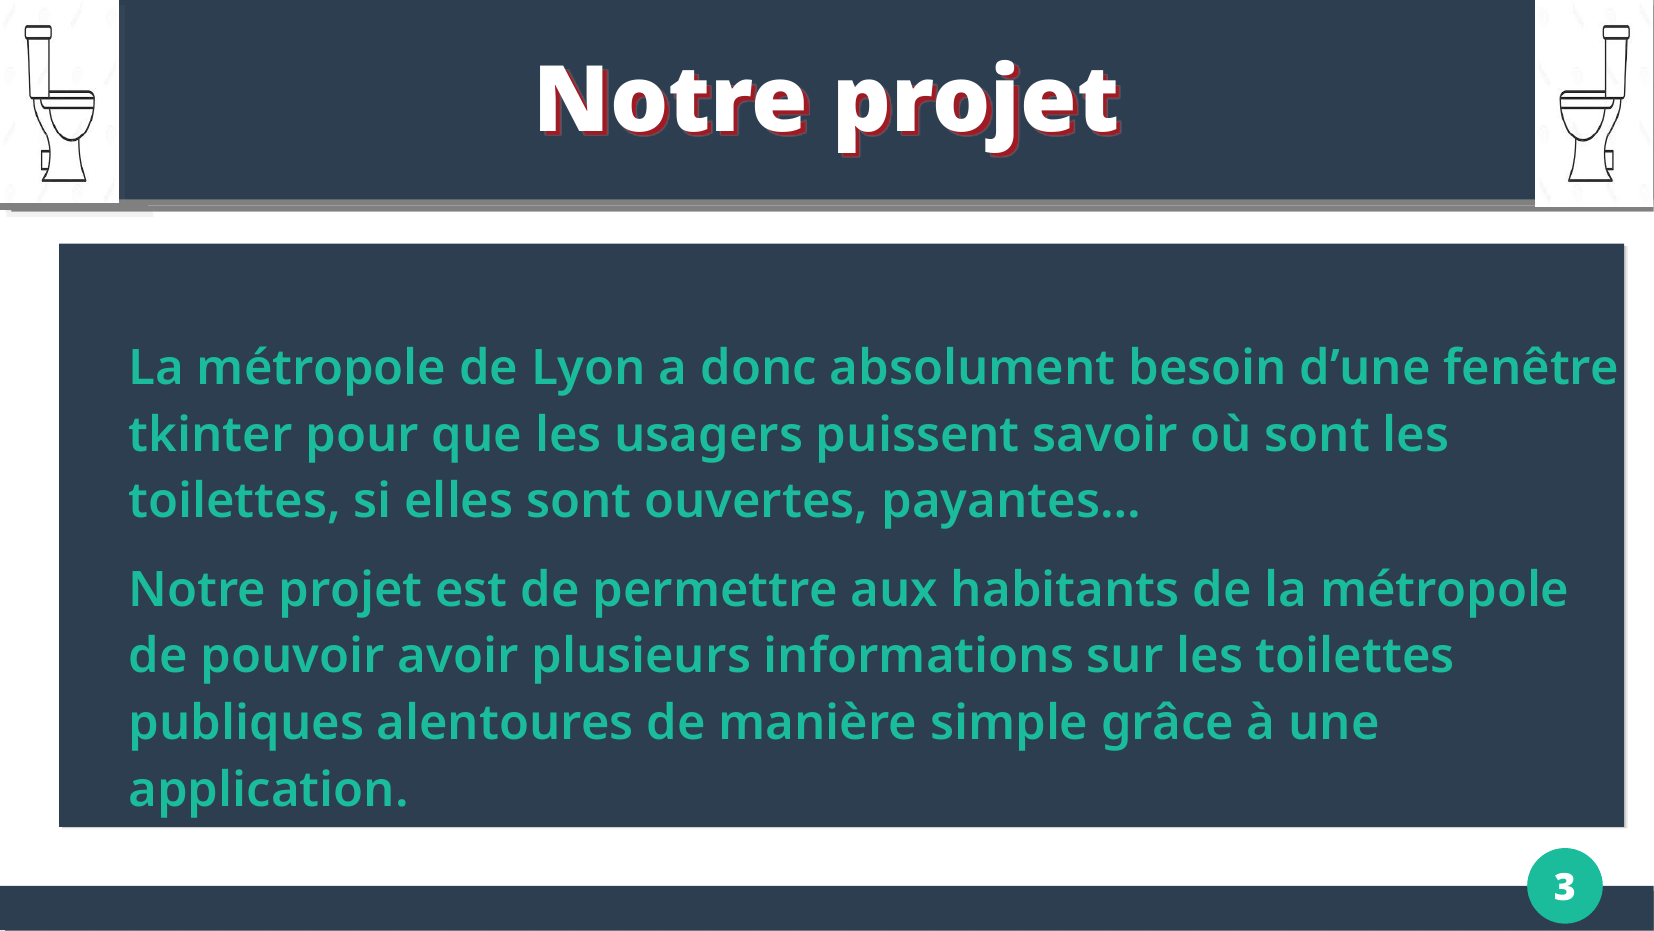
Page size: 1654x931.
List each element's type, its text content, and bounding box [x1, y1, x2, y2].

picture [0, 0, 119, 203]
list La métropole de Lyon a donc absolument besoin d’une fenêtre tkinter pour que les usagers puissent savoir où sont les toilettes, si elles sont ouvertes, payantes… Notre projet est de permettre aux habitants de la métropole de pouvoir avoir plusieurs informations sur les toilettes publiques alentoures de manière simple grâce à une application. [59, 243, 1625, 827]
title Notre projet [147, 37, 1506, 156]
picture [1535, 0, 1654, 207]
